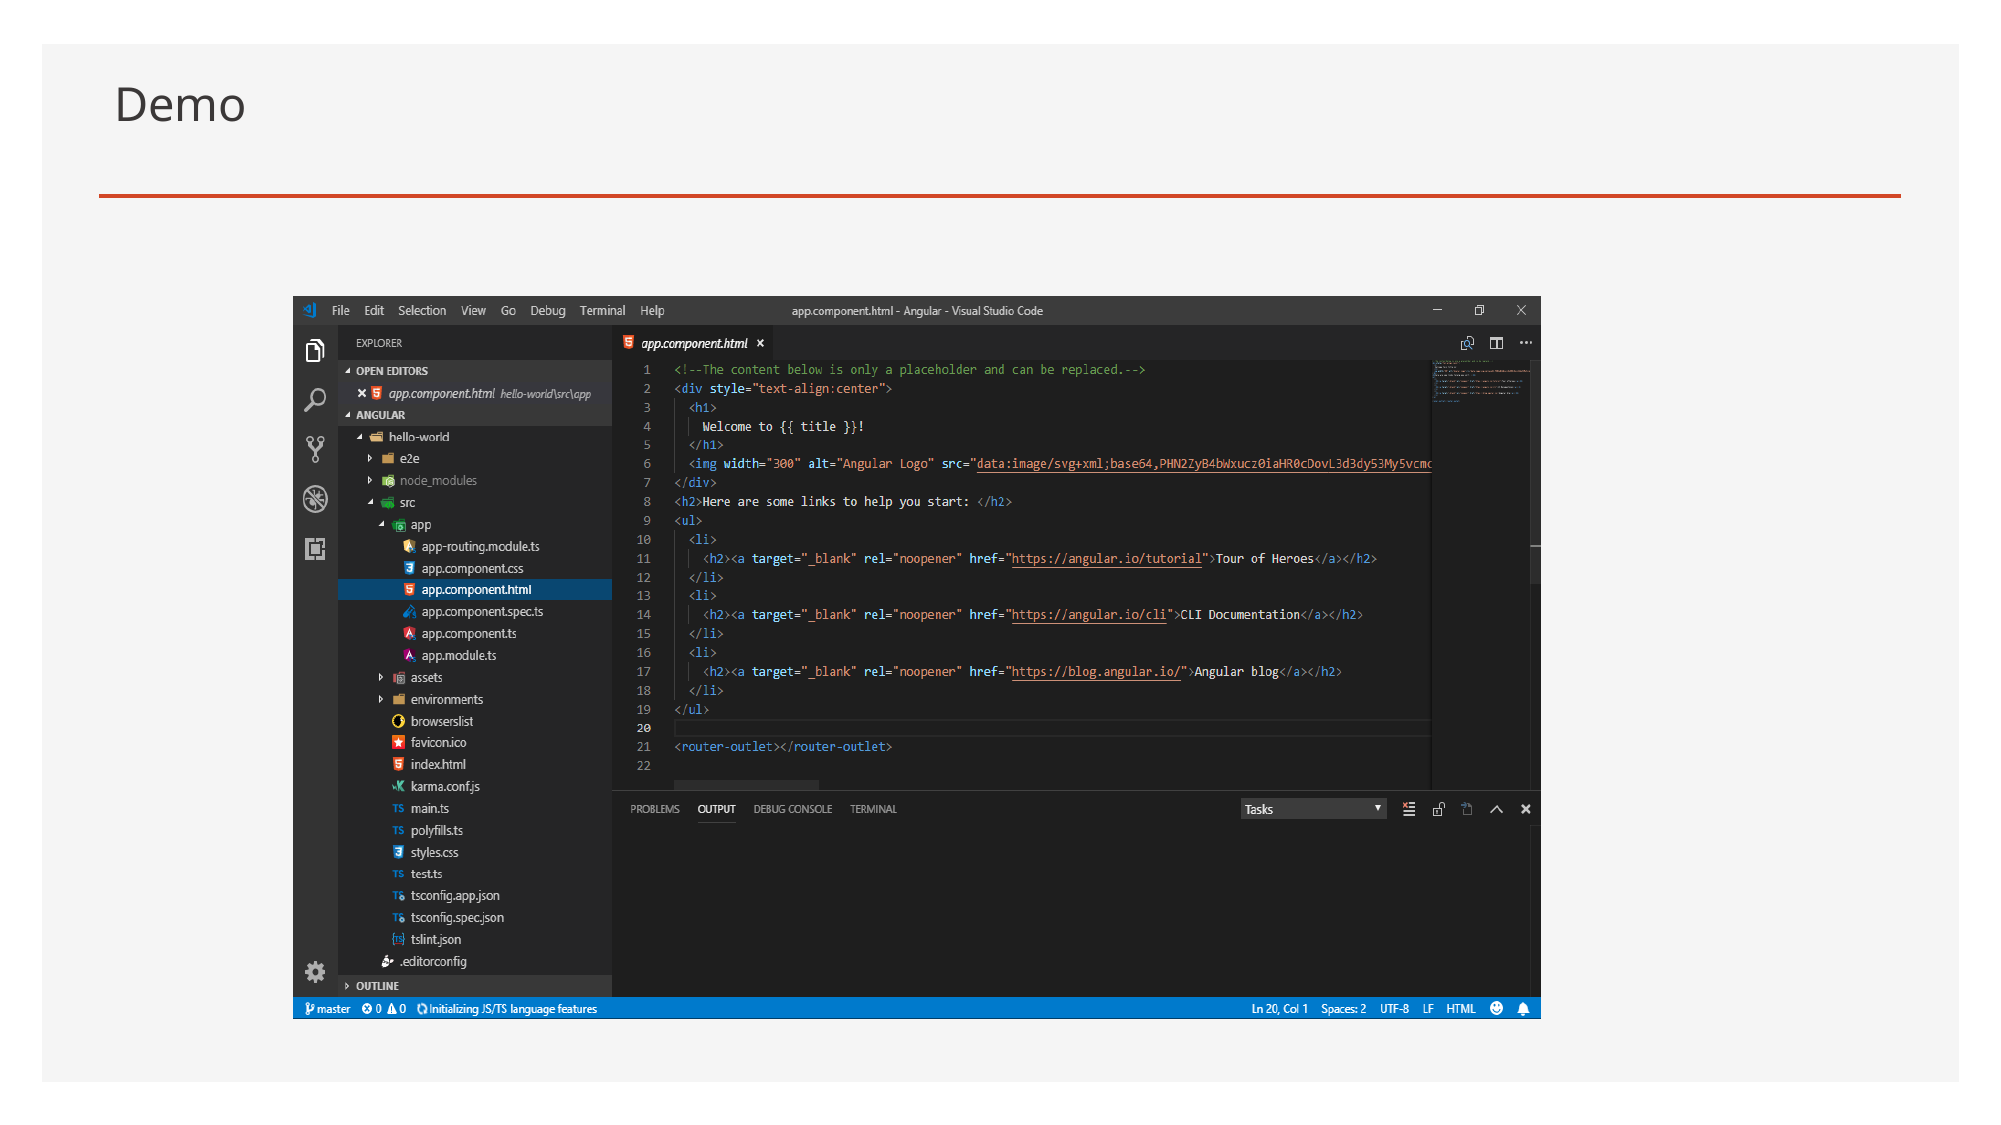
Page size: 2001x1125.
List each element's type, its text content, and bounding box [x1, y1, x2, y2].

picture [293, 296, 1541, 1019]
text_box [99, 213, 1901, 1052]
title Demo [99, 73, 1901, 197]
